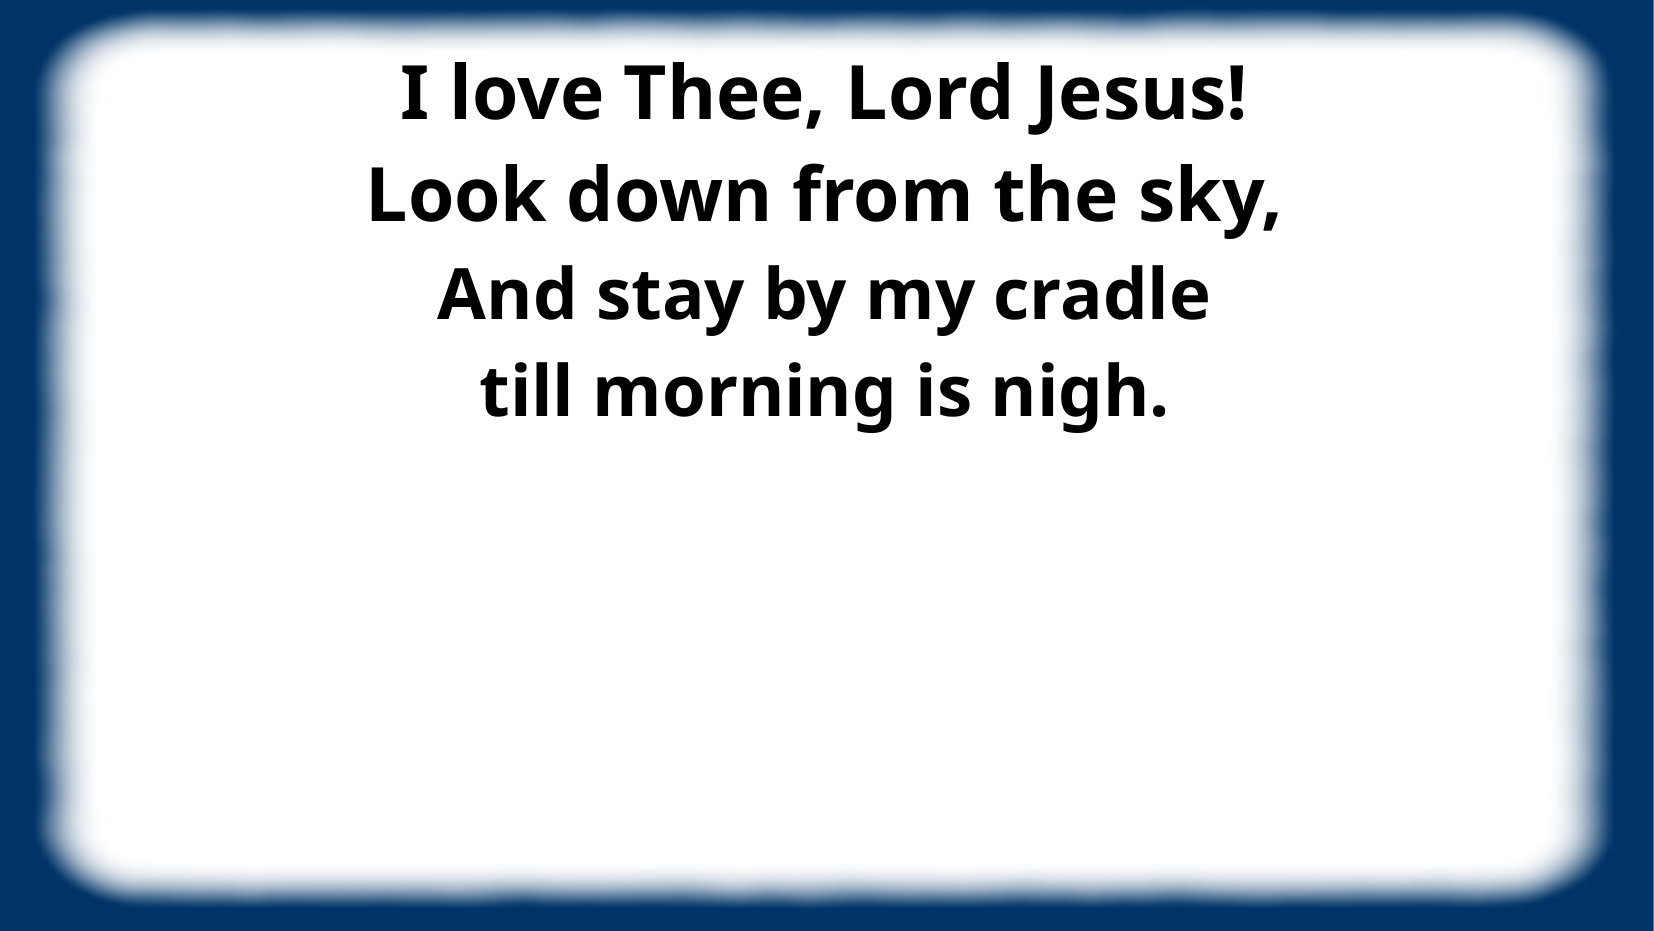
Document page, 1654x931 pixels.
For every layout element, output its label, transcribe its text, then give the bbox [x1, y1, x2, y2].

picture [0, 0, 1654, 931]
text_box I love Thee, Lord Jesus! Look down from the sky, And stay by my cradle till morning is nigh. [75, 31, 1576, 452]
